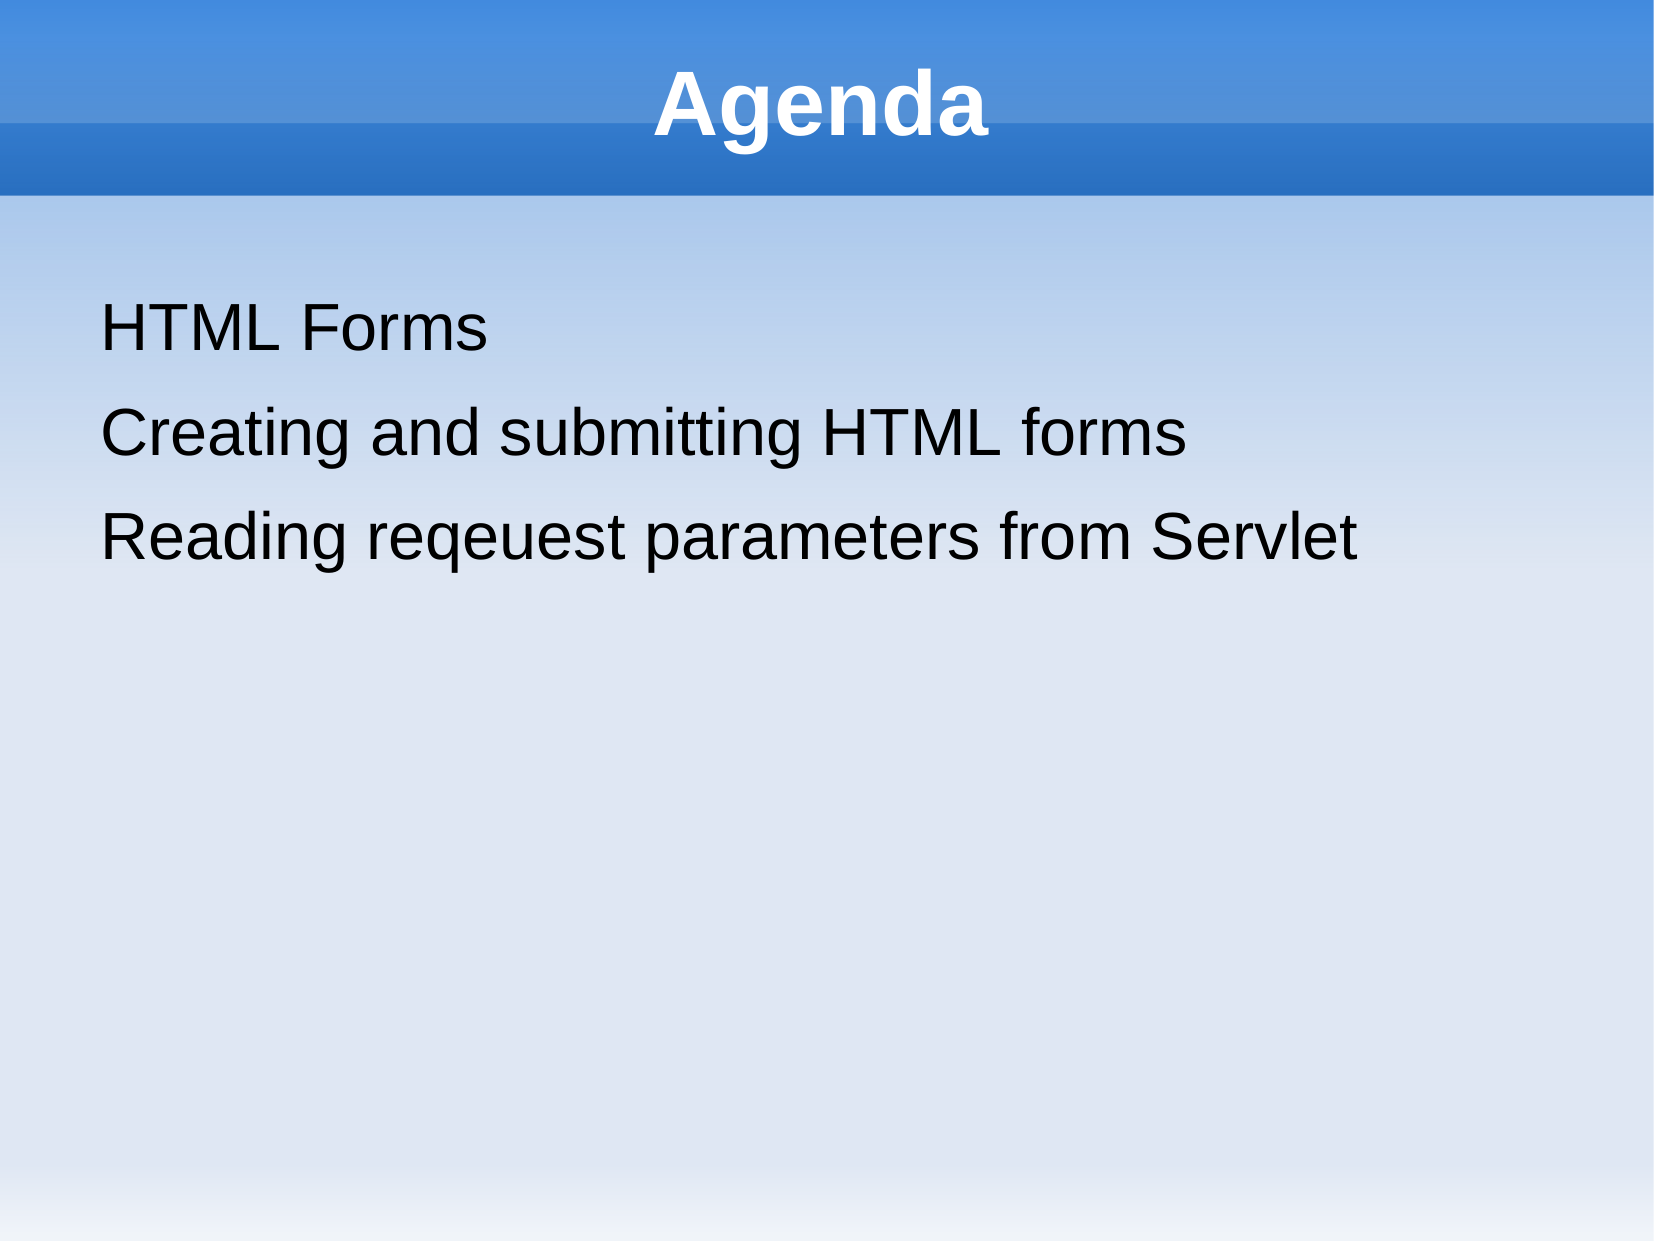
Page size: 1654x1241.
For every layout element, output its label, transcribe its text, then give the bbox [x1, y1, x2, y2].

picture [0, 0, 1654, 1241]
list HTML Forms Creating and submitting HTML forms Reading reqeuest parameters from Servlet [82, 290, 1571, 1094]
title Agenda [76, 0, 1565, 208]
